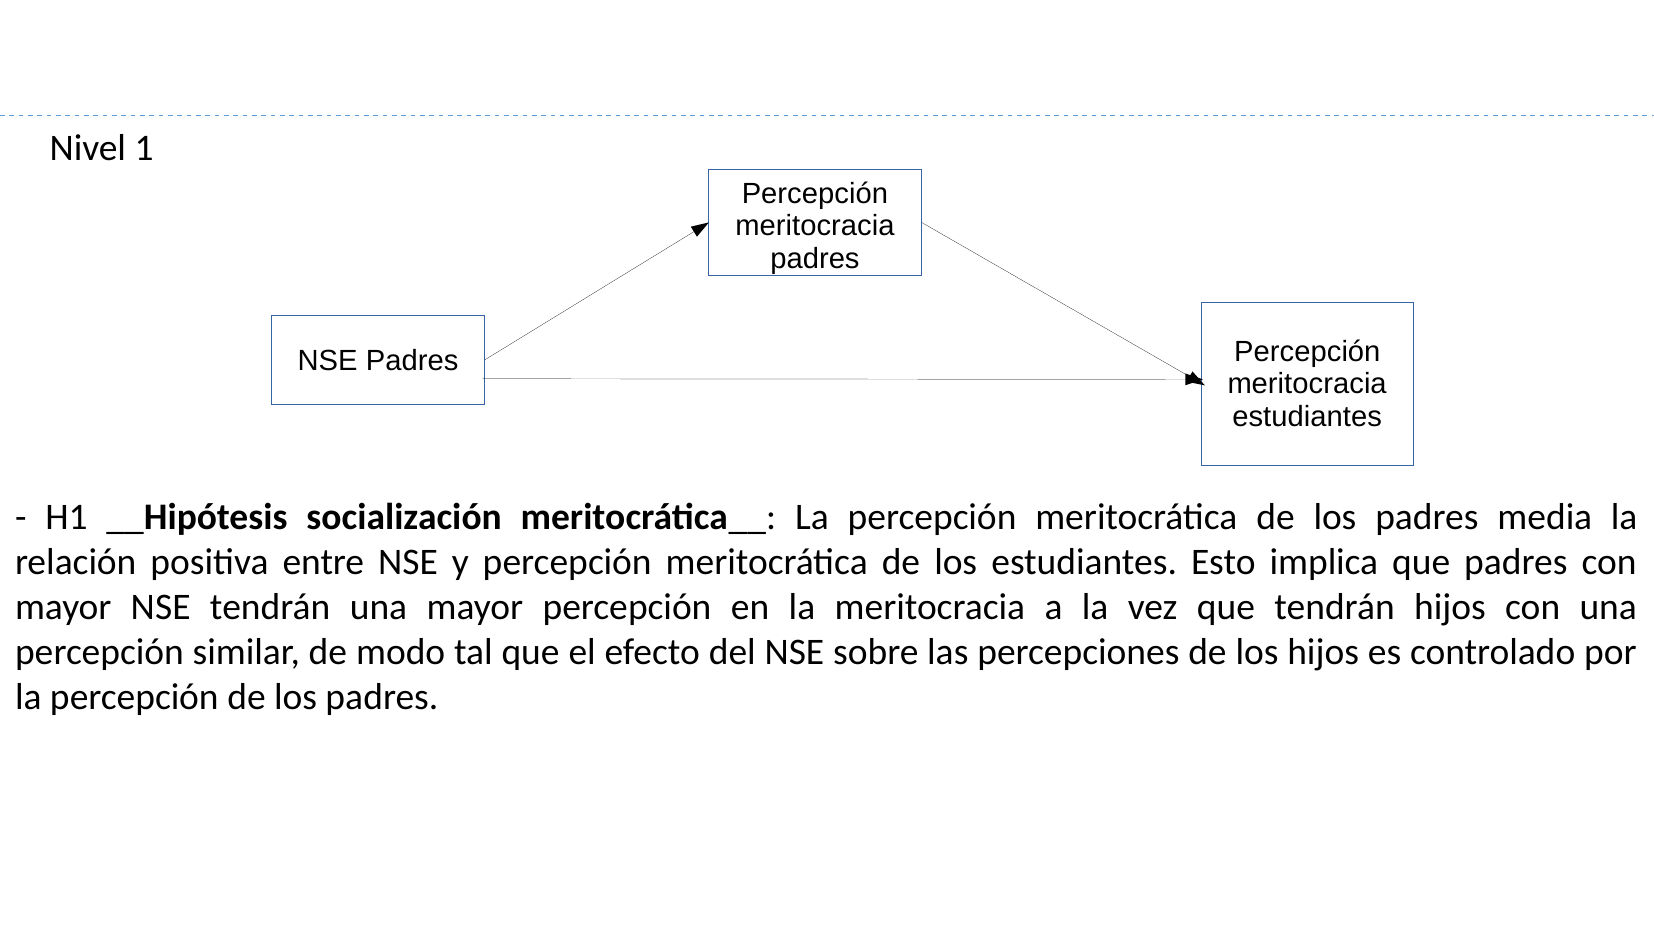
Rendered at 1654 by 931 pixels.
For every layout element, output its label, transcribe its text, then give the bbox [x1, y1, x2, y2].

text_box Percepción meritocracia estudiantes [1201, 302, 1414, 466]
text_box NSE Padres [271, 315, 485, 405]
text_box Nivel 1 [34, 115, 171, 177]
text_box Percepción meritocracia padres [708, 169, 922, 276]
text_box - H1 __Hipótesis socialización meritocrática__: La percepción meritocrática de los padres media la relación positiva entre NSE y percepción meritocrática de los estudiantes. Esto implica que padres con mayor NSE tendrán una mayor percepción en la meritocracia a la vez que tendrán hijos con una percepción similar, de modo tal que el efecto del NSE sobre las percepciones de los hijos es controlado por la percepción de los padres. [0, 484, 1654, 727]
